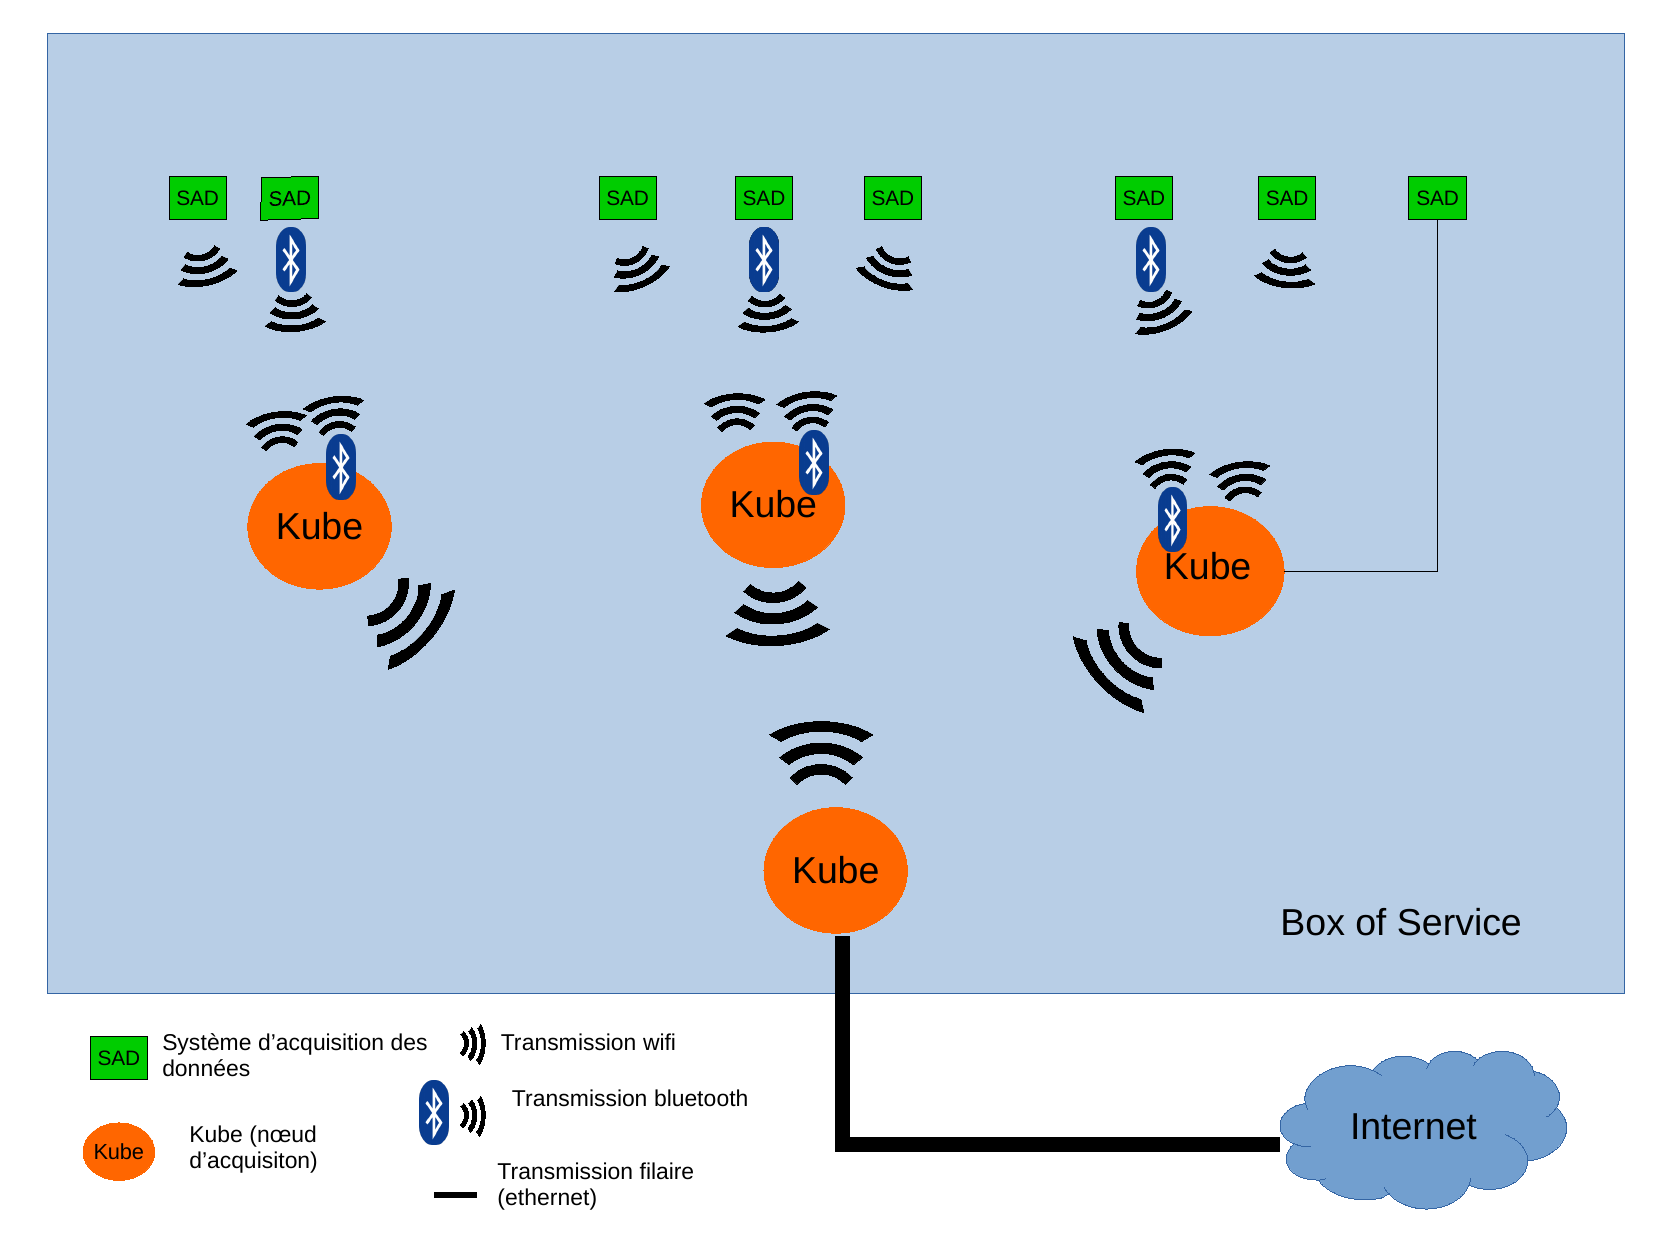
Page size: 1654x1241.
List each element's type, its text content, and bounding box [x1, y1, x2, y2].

text_box [47, 33, 1625, 1152]
text_box Système d’acquisition des données [147, 1022, 458, 1103]
text_box [468, 1100, 477, 1133]
text_box [476, 1024, 486, 1065]
text_box Transmission filaire (ethernet) [482, 1151, 793, 1232]
text_box SAD [735, 176, 793, 220]
picture [326, 434, 356, 500]
picture [799, 430, 829, 495]
text_box Internet [1280, 1051, 1567, 1210]
text_box Kube [83, 1122, 155, 1181]
text_box Kube [1136, 537, 1279, 607]
picture [1158, 487, 1187, 552]
text_box Kube (nœud d’acquisiton) [174, 1114, 406, 1195]
picture [419, 1103, 449, 1145]
text_box SAD [1408, 176, 1467, 220]
text_box Kube [247, 463, 392, 590]
picture [1136, 227, 1166, 292]
text_box SAD [1115, 176, 1173, 220]
text_box Box of Service [1265, 893, 1595, 963]
text_box [460, 1031, 469, 1056]
text_box Kube [701, 442, 845, 568]
text_box SAD [599, 176, 657, 220]
text_box SAD [864, 176, 922, 220]
text_box SAD [260, 176, 319, 221]
text_box [468, 1027, 477, 1061]
text_box SAD [169, 176, 227, 220]
text_box Transmission wifi [486, 1022, 802, 1100]
text_box Transmission bluetooth [497, 1078, 807, 1159]
text_box SAD [90, 1036, 147, 1080]
picture [749, 227, 779, 292]
picture [276, 227, 306, 292]
text_box Kube [763, 807, 908, 934]
text_box [476, 1096, 486, 1137]
text_box SAD [1258, 176, 1316, 220]
text_box [460, 1103, 469, 1128]
